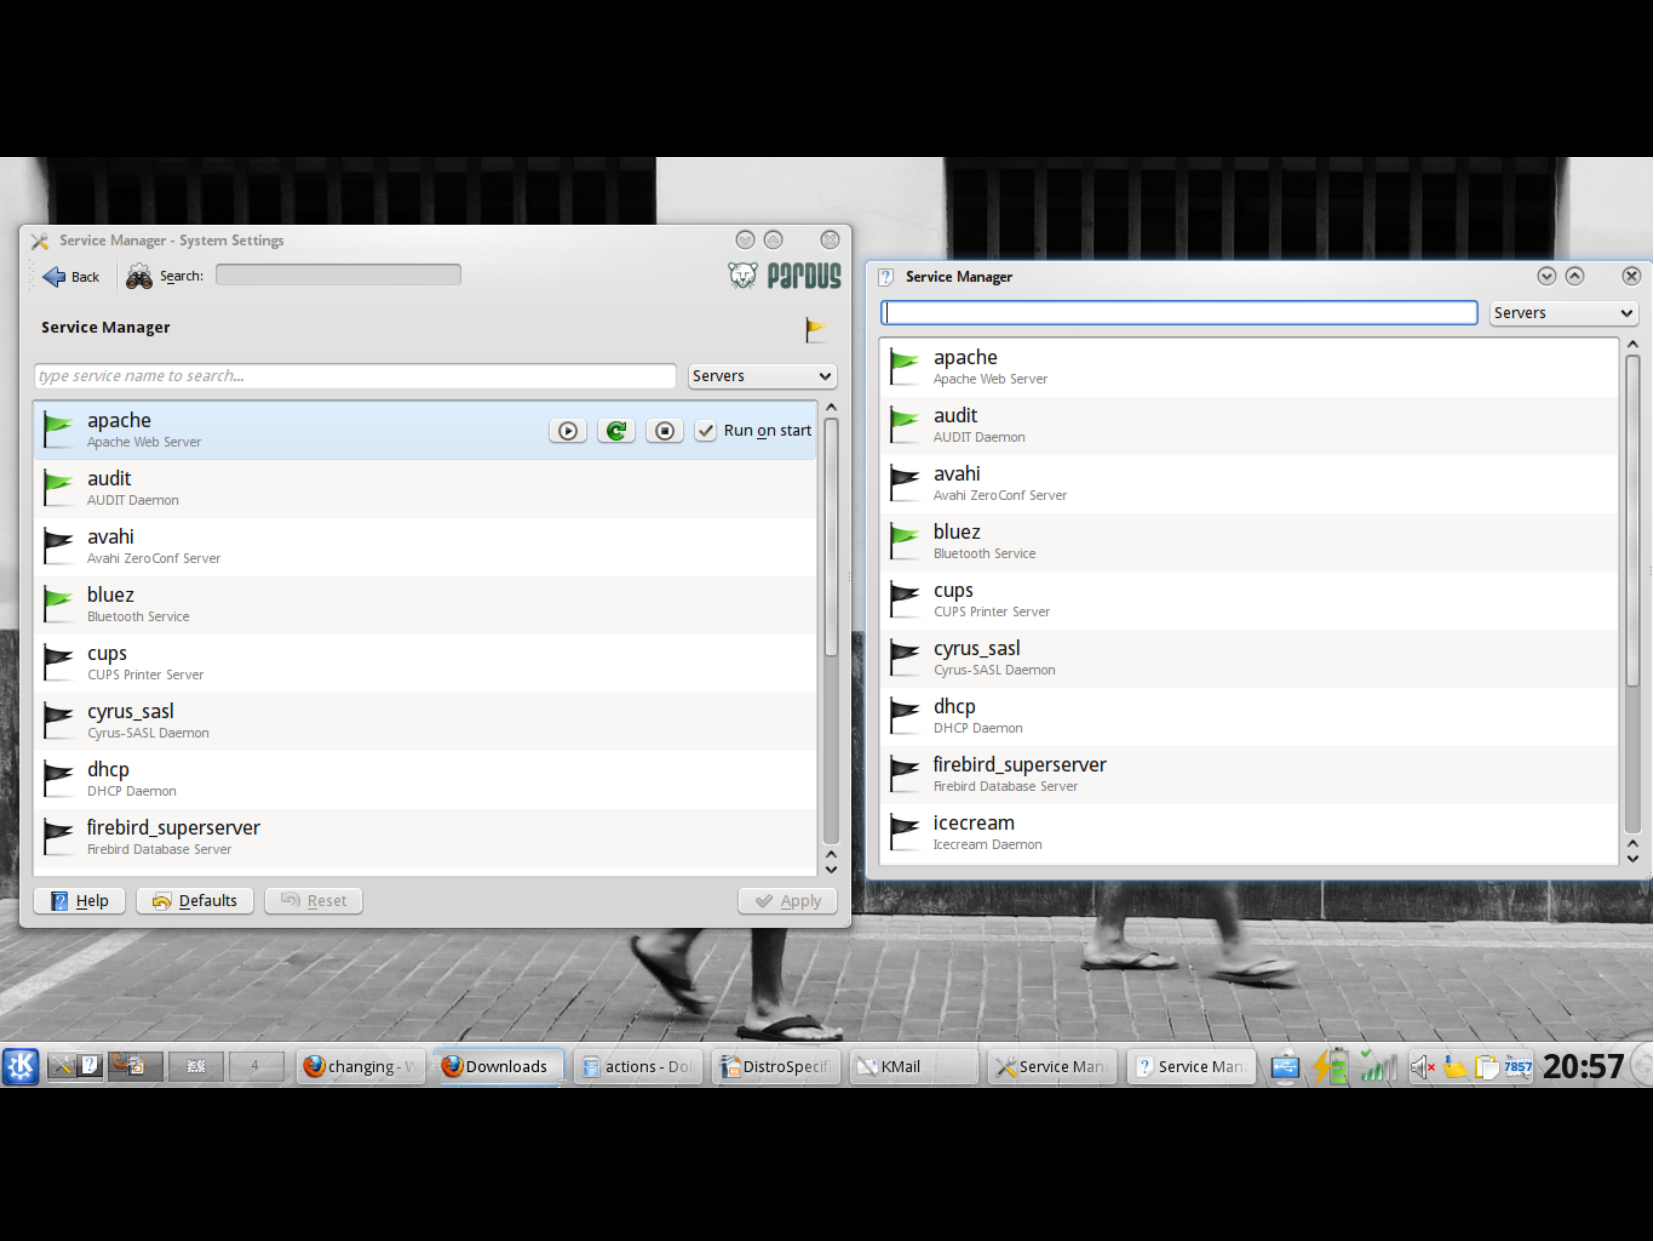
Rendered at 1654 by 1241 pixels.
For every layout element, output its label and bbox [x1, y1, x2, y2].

picture [0, 157, 1653, 1088]
